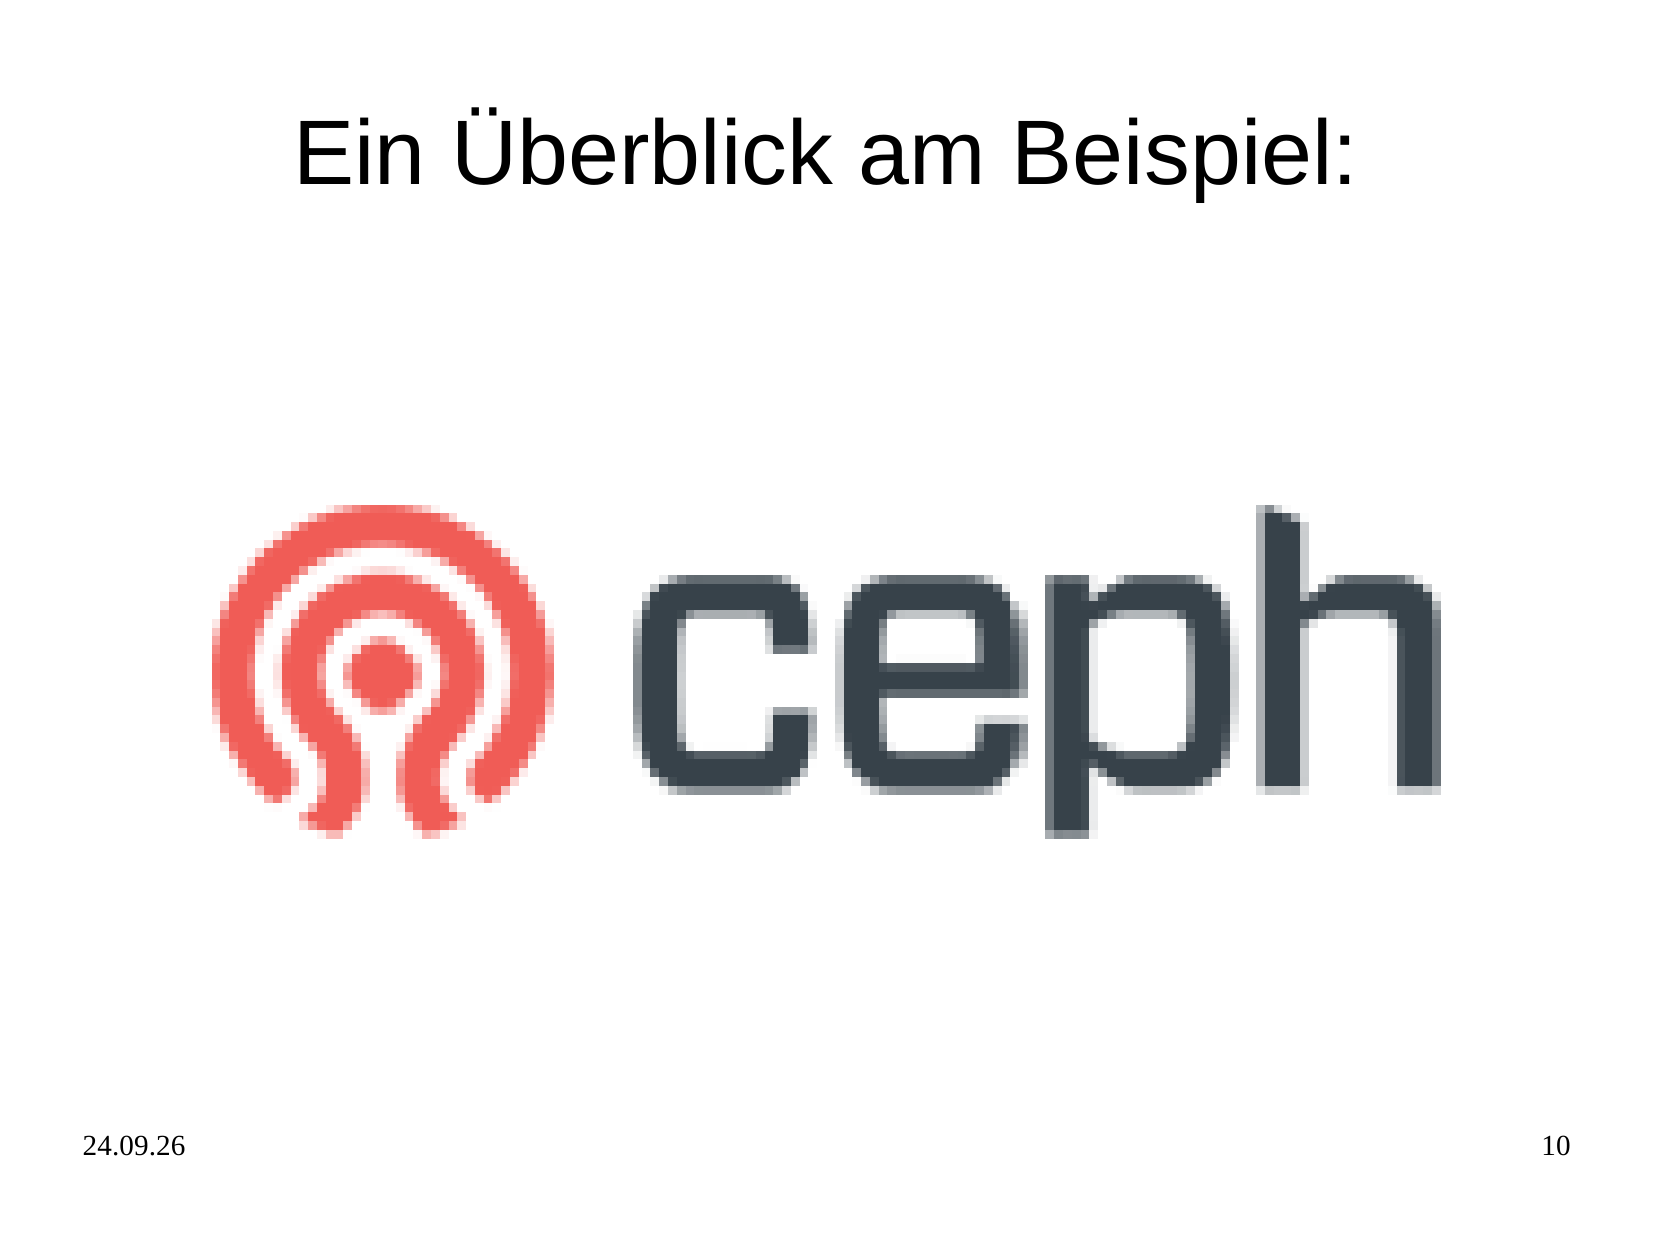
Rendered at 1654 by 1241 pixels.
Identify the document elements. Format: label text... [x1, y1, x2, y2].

title Ein Überblick am Beispiel: [82, 49, 1571, 257]
picture [212, 505, 1441, 839]
